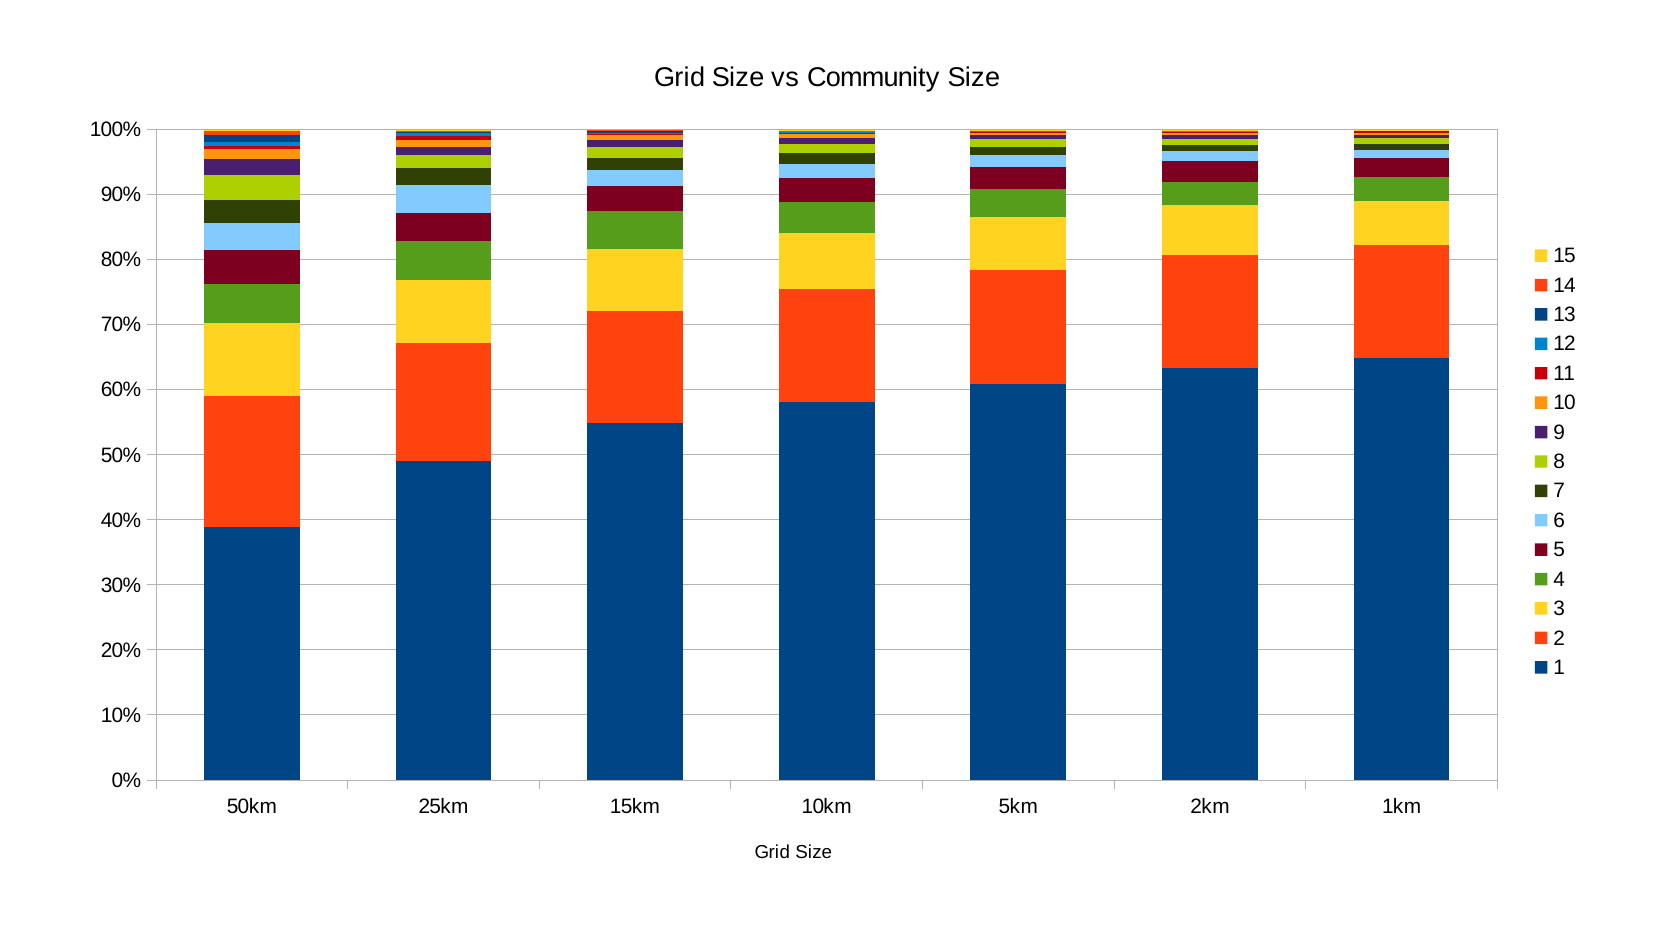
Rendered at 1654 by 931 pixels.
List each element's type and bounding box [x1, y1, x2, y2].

chart [59, 29, 1595, 894]
